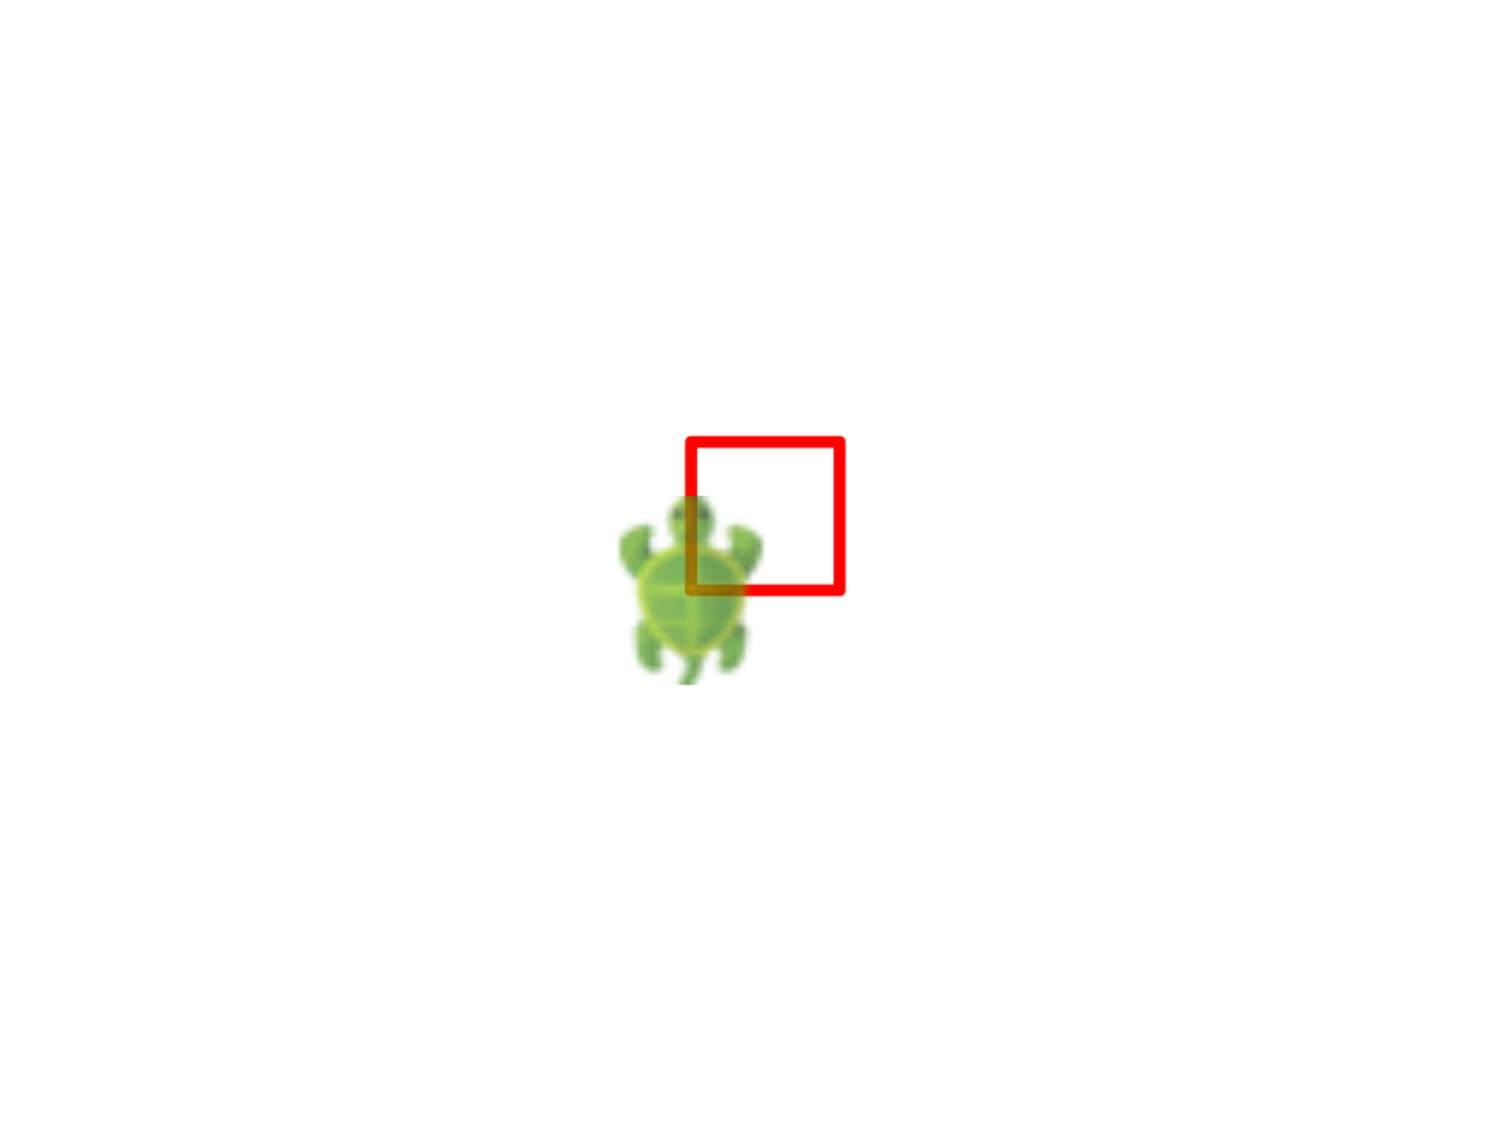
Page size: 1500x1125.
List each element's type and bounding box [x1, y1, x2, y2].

picture [588, 396, 912, 729]
